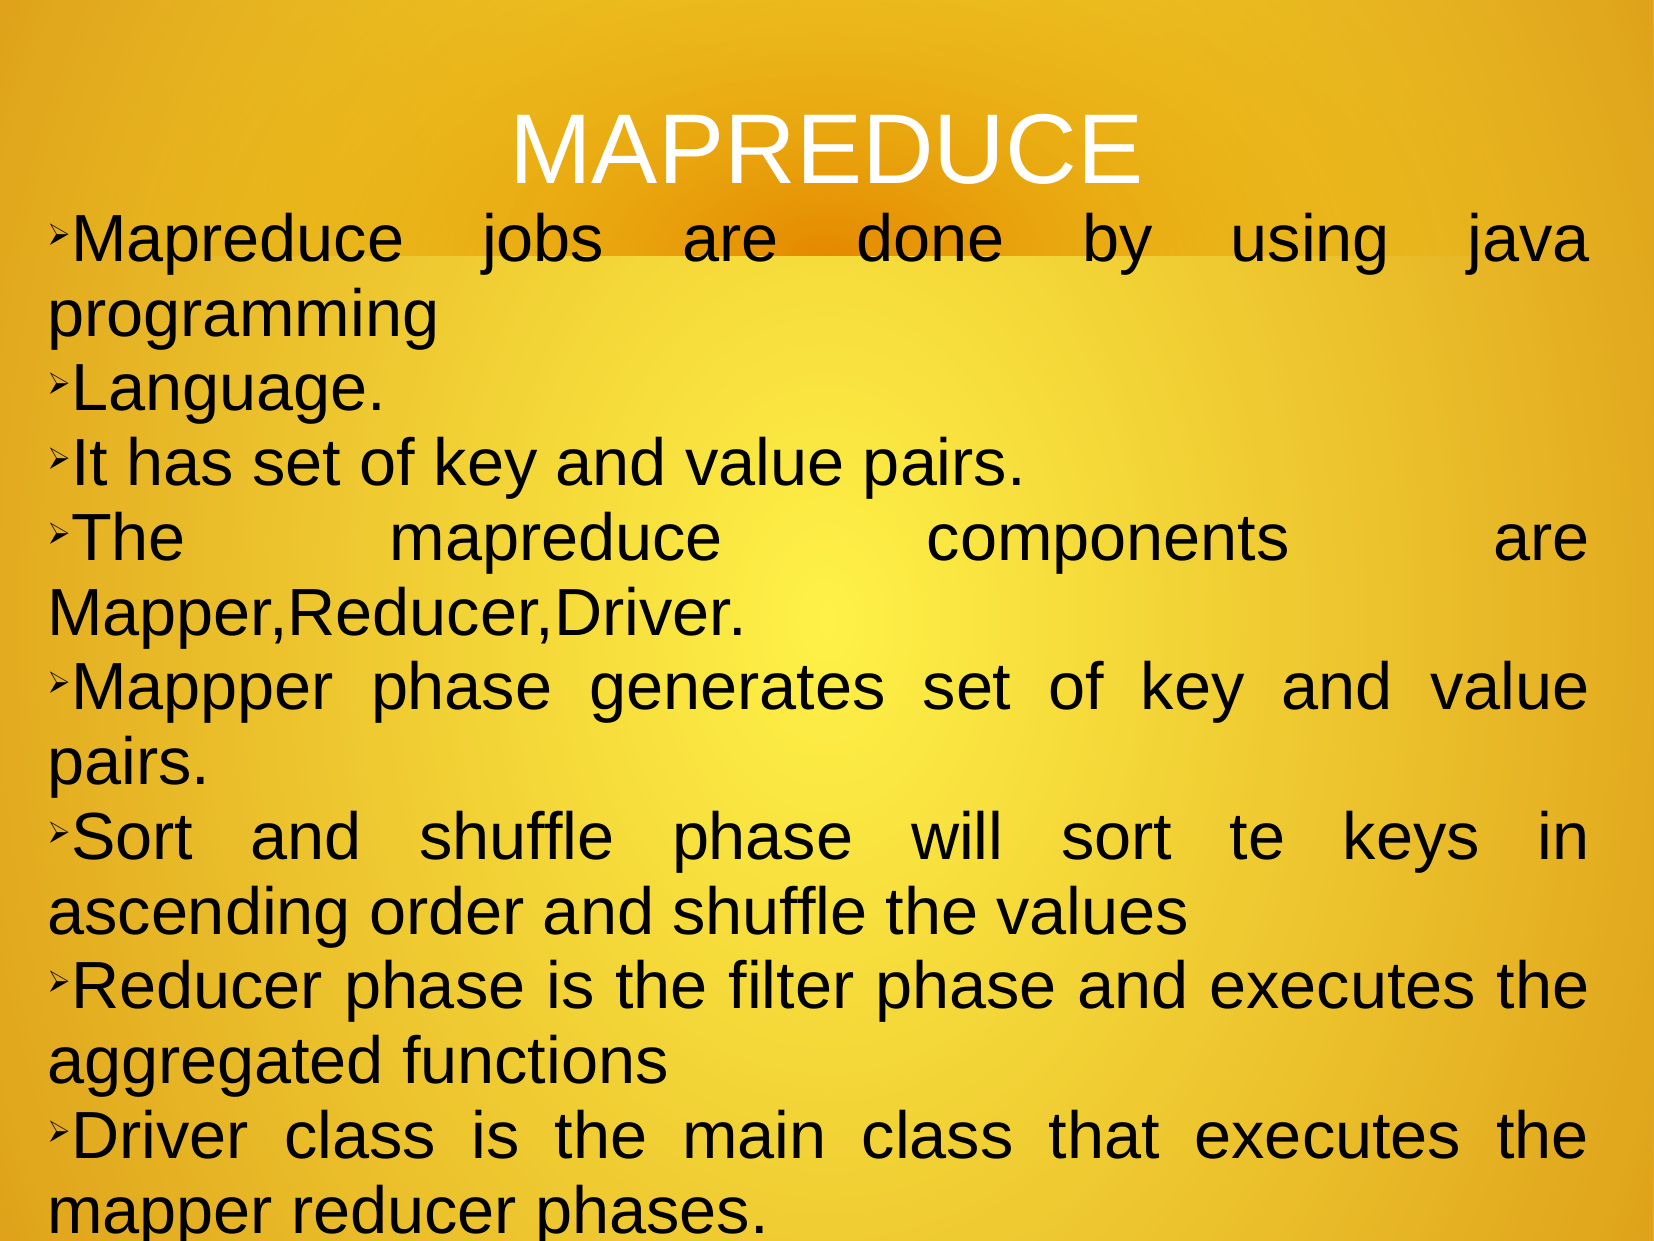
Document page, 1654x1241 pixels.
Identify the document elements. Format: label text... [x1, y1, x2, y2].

subtitle Mapreduce jobs are done by using java programming Language. It has set of key and value pairs. The mapreduce components are Mapper,Reducer,Driver. Mappper phase generates set of key and value pairs. Sort and shuffle phase will sort te keys in ascending order and shuffle the values Reducer phase is the filter phase and executes the aggregated functions Driver class is the main class that executes the mapper reducer phases. [47, 200, 1591, 1241]
title MAPREDUCE [82, 47, 1571, 200]
